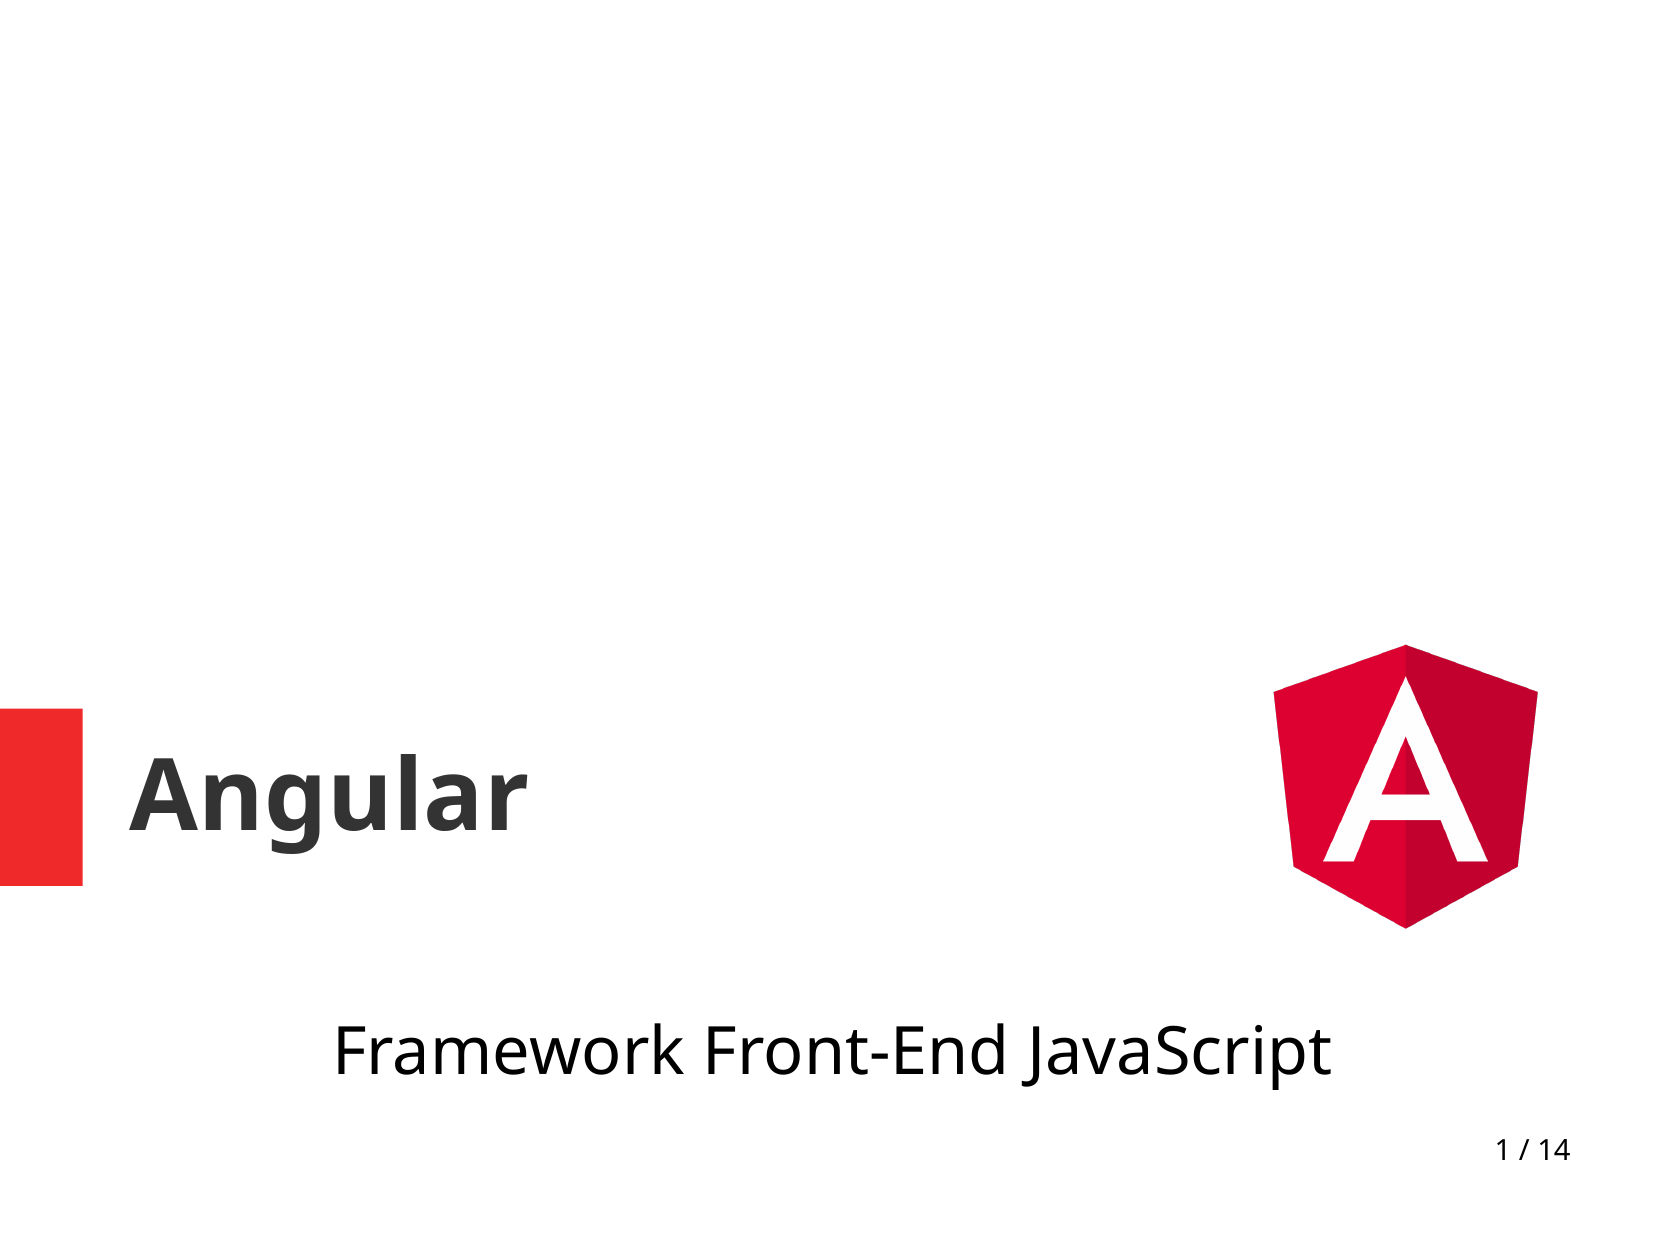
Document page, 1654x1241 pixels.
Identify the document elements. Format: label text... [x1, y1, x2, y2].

title Angular [129, 655, 1228, 928]
picture [1228, 602, 1583, 957]
subtitle Framework Front-End JavaScript [129, 968, 1536, 1130]
